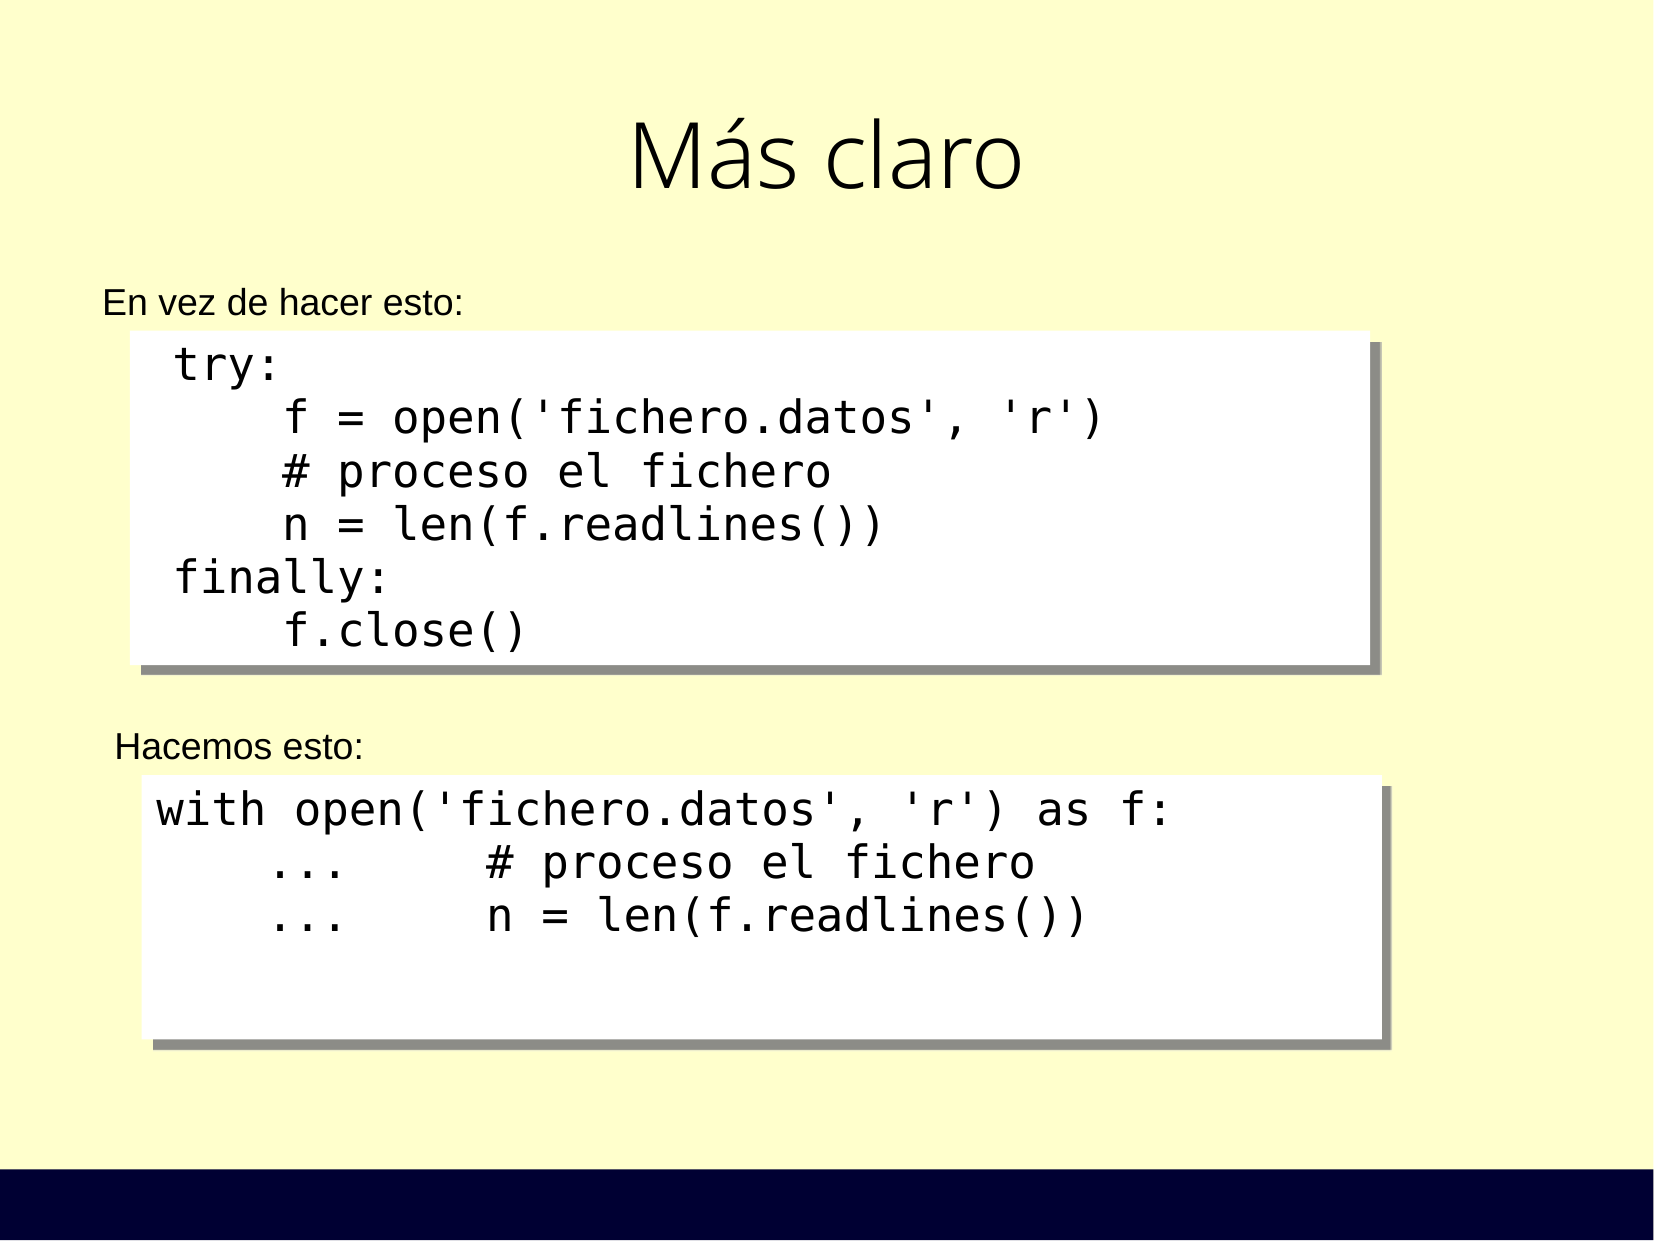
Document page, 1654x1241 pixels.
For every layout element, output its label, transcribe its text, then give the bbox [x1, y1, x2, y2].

text_box try: f = open('fichero.datos', 'r') # proceso el fichero n = len(f.readlines()) finally: f.close() [129, 330, 1371, 666]
title Más claro [82, 49, 1571, 257]
text_box Hacemos esto: [99, 717, 380, 775]
text_box with open('fichero.datos', 'r') as f: ... # proceso el fichero ... n = len(f.readlines()) [141, 775, 1382, 1040]
text_box En vez de hacer esto: [87, 273, 480, 331]
